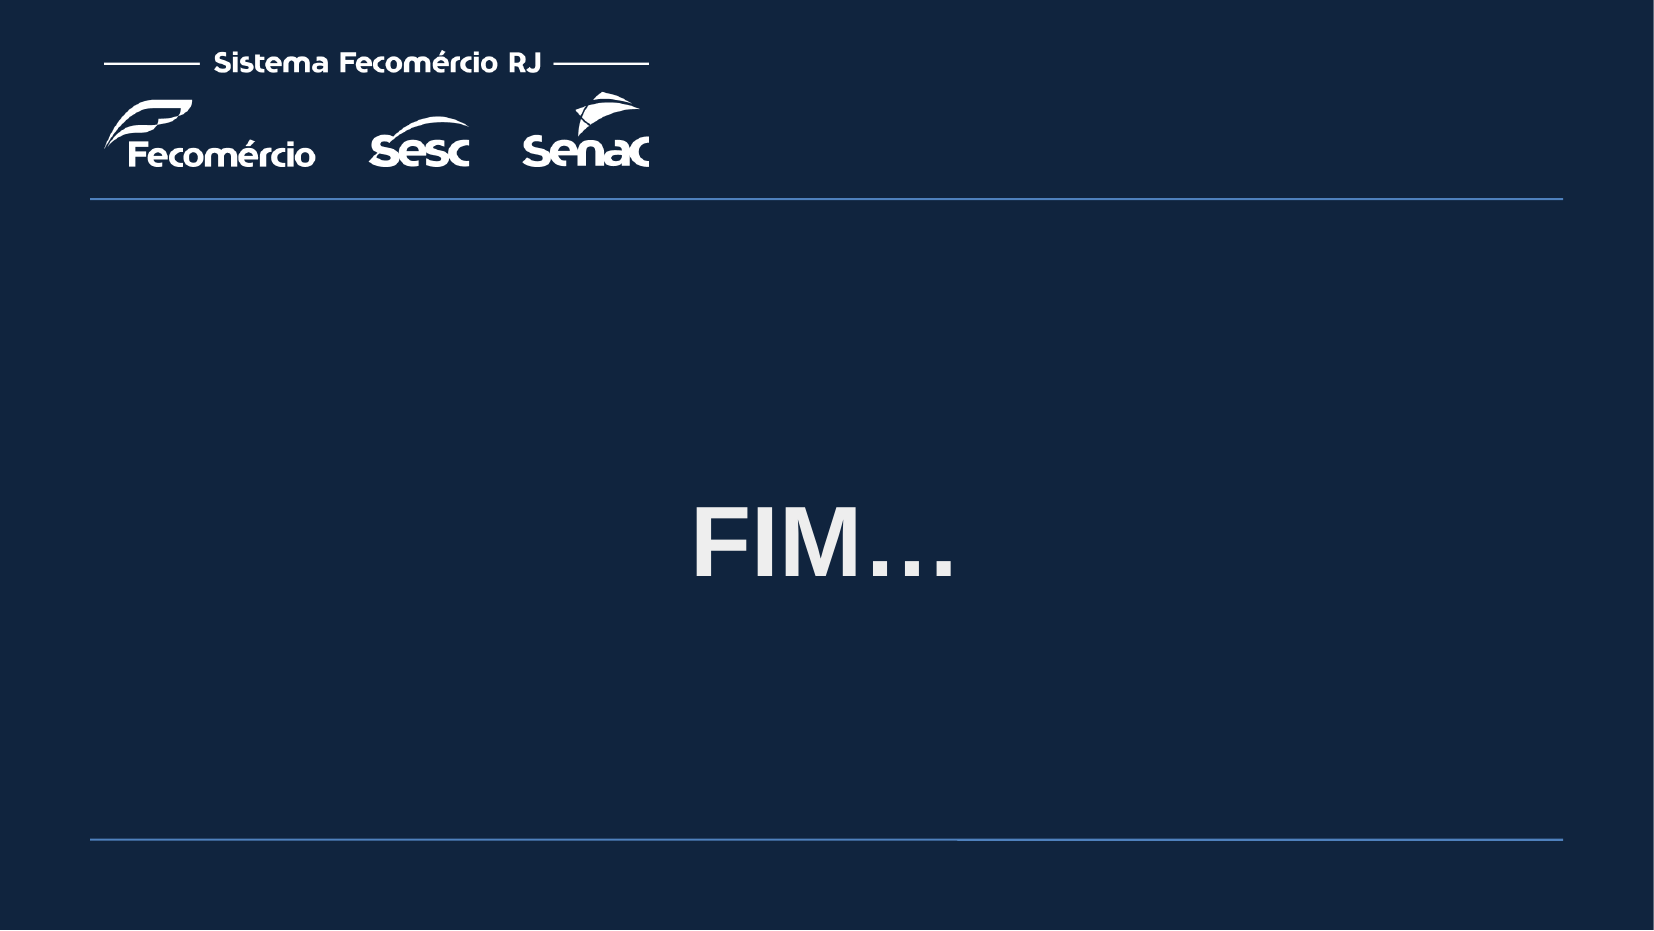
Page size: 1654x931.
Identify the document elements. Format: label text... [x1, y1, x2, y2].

text_box FIM… [94, 206, 1559, 836]
picture [104, 50, 649, 167]
